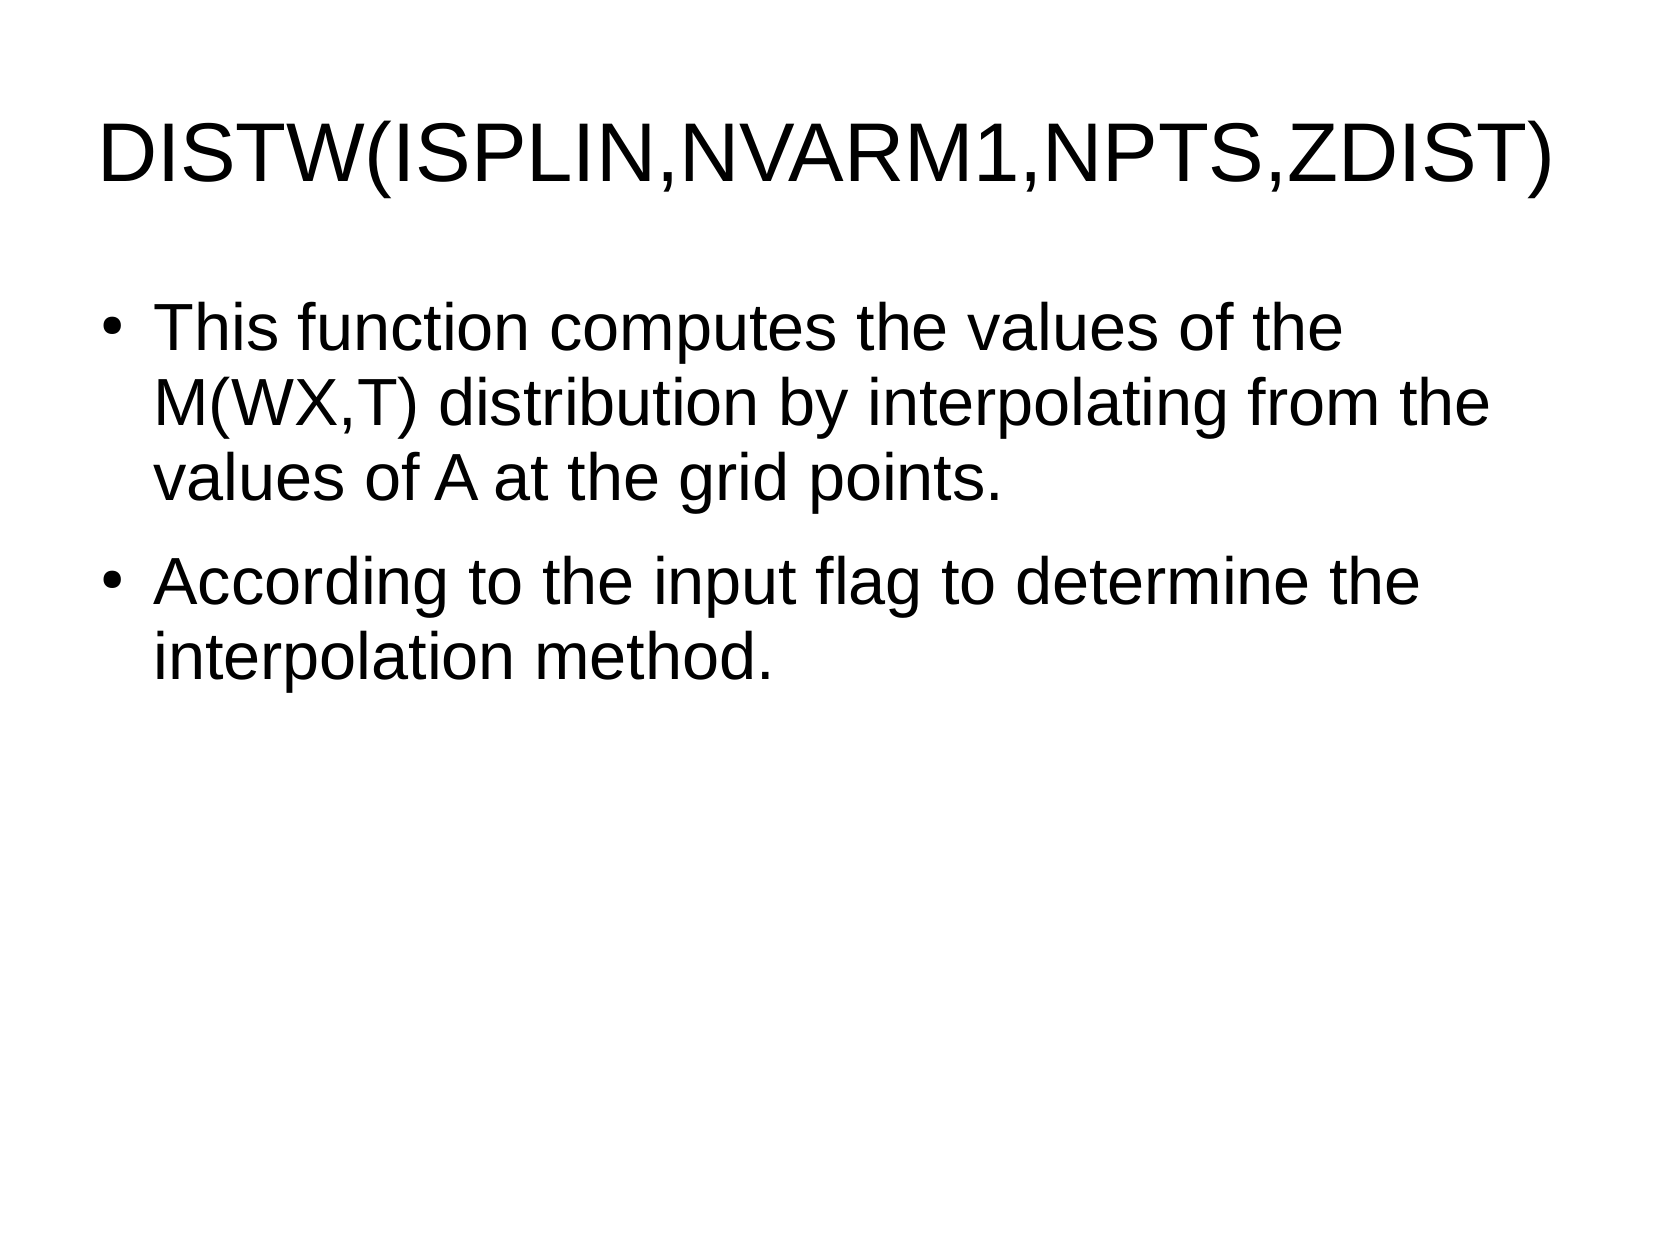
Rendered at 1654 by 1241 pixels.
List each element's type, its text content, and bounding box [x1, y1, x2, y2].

title DISTW(ISPLIN,NVARM1,NPTS,ZDIST) [82, 49, 1571, 257]
list This function computes the values of the M(WX,T) distribution by interpolating from the values of A at the grid points. According to the input flag to determine the interpolation method. [82, 290, 1571, 1010]
